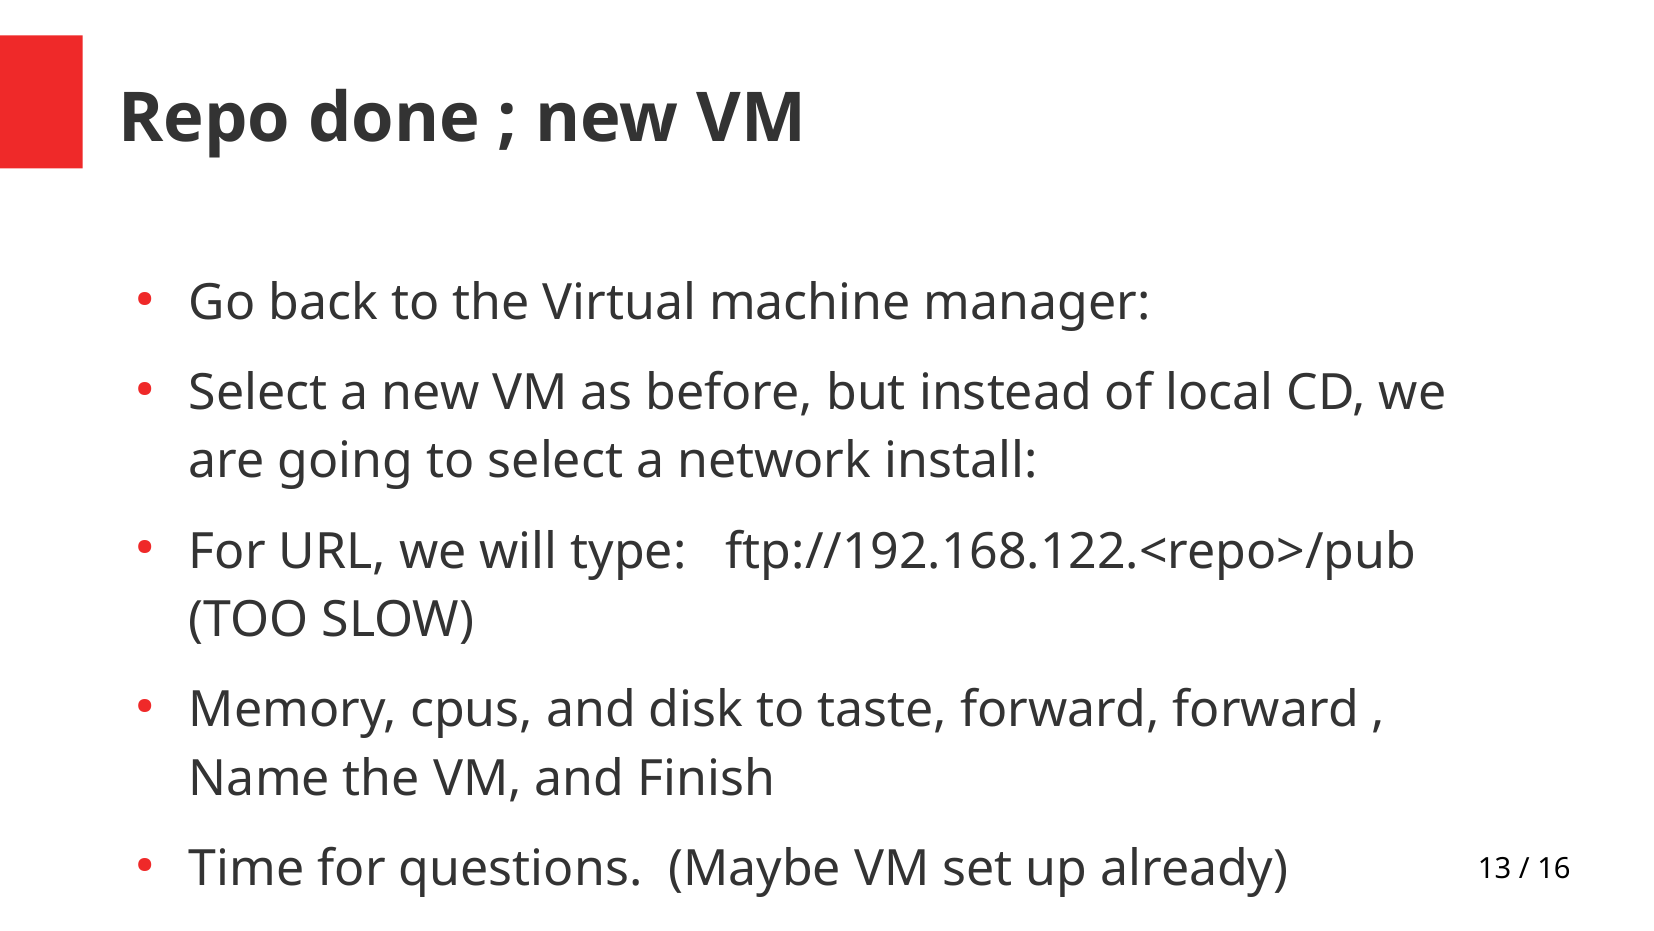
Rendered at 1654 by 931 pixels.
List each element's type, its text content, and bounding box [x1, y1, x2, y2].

list Go back to the Virtual machine manager: Select a new VM as before, but instead of local CD, we are going to select a network install: For URL, we will type: ftp://192.168.122.<repo>/pub (TOO SLOW) Memory, cpus, and disk to taste, forward, forward , Name the VM, and Finish Time for questions. (Maybe VM set up already) [118, 265, 1536, 806]
title Repo done ; new VM [118, 37, 1571, 193]
